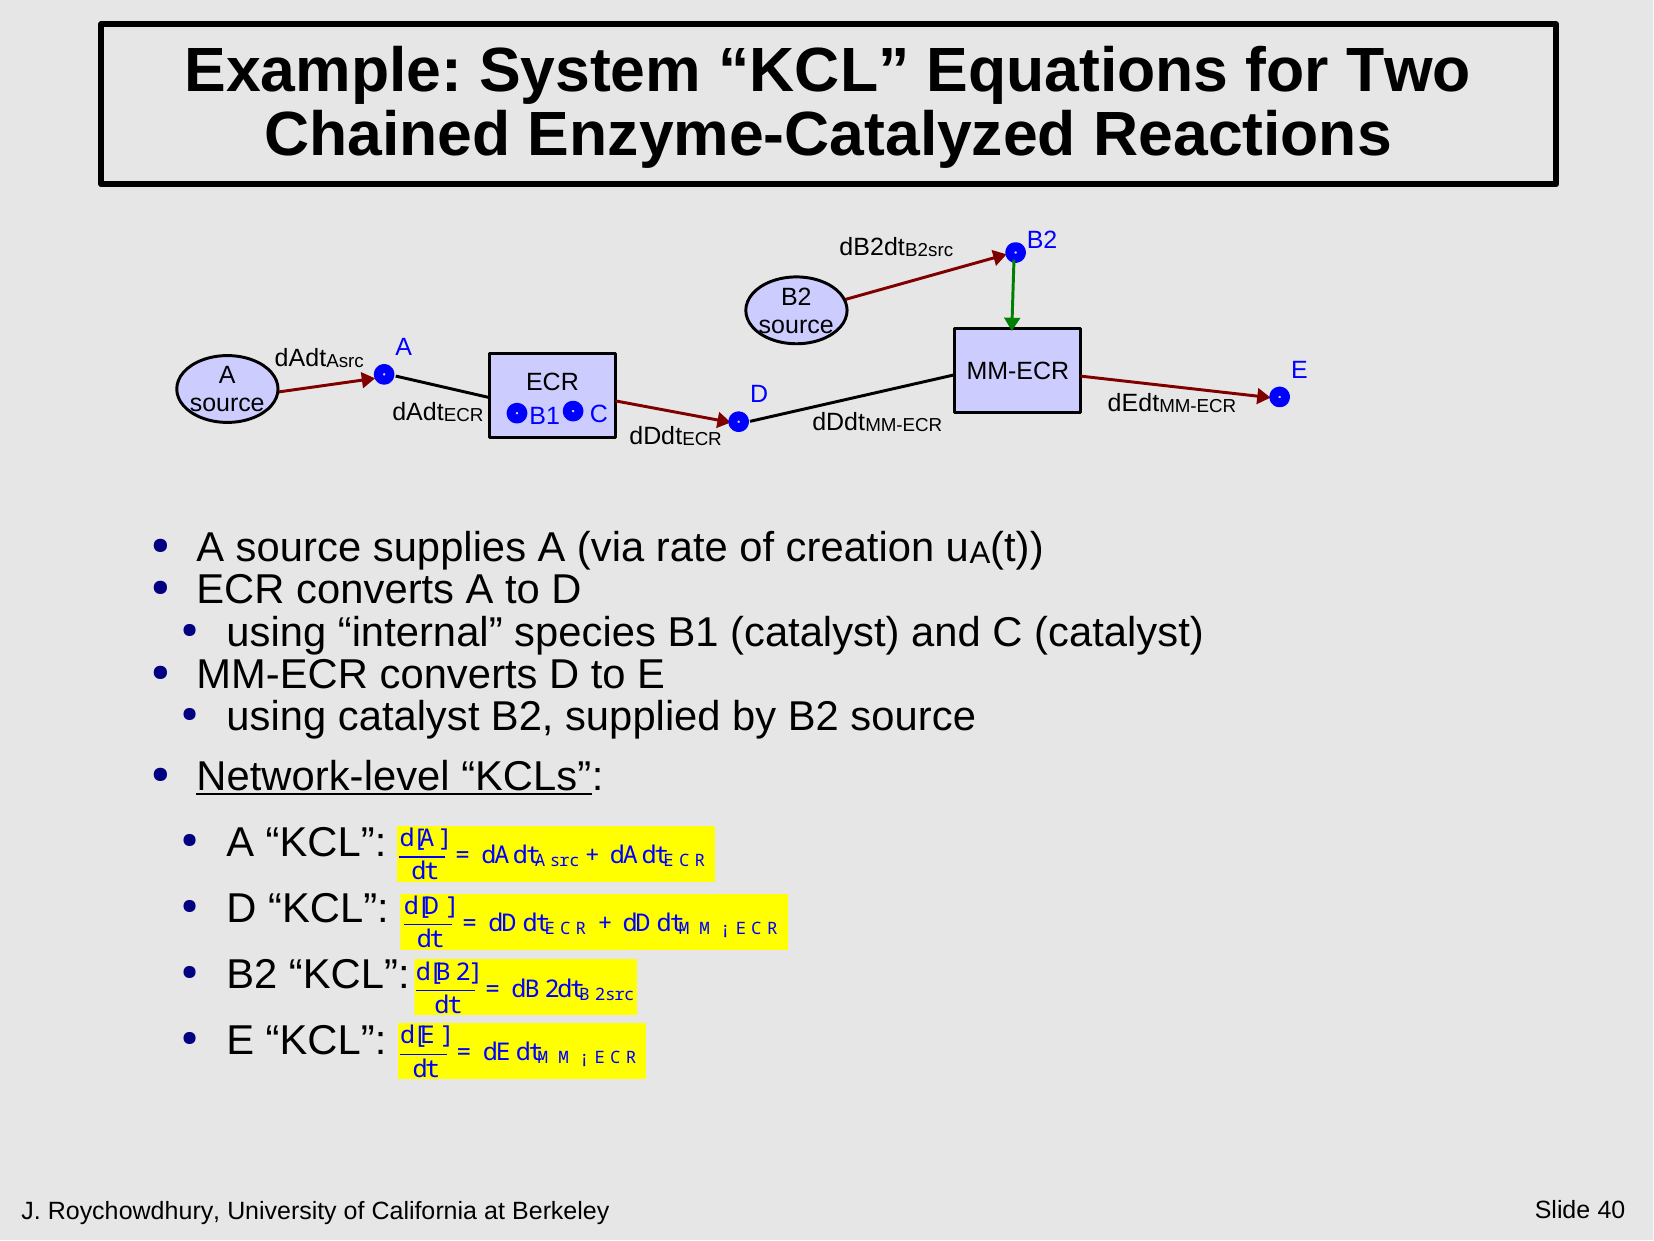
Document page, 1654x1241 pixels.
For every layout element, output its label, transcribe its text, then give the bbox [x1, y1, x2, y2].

text_box A [395, 332, 413, 361]
text_box [567, 405, 580, 417]
text_box B2 source [745, 276, 848, 344]
text_box C [589, 399, 608, 428]
title Example: System “KCL” Equations for Two Chained Enzyme-Catalyzed Reactions [101, 24, 1557, 185]
text_box D [750, 380, 769, 409]
picture [398, 1022, 646, 1079]
text_box [1273, 391, 1286, 403]
text_box A source [176, 355, 279, 423]
text_box B2 [1026, 226, 1058, 255]
text_box dAdtECR [392, 397, 484, 431]
text_box [511, 407, 523, 420]
text_box dAdtAsrc [274, 343, 365, 377]
text_box dEdtMM-ECR [1107, 389, 1237, 423]
text_box [732, 415, 745, 428]
text_box E [1291, 355, 1308, 384]
text_box MM-ECR [954, 328, 1081, 413]
text_box ECR [489, 353, 616, 438]
text_box dDdtMM-ECR [812, 407, 943, 441]
text_box B1 [529, 401, 561, 437]
text_box [378, 368, 391, 381]
text_box dDdtECR [629, 421, 722, 455]
text_box [1009, 246, 1022, 259]
list A source supplies A (via rate of creation uA(t)) ECR converts A to D using “internal” species B1 (catalyst) and C (catalyst) MM-ECR converts D to E using catalyst B2, supplied by B2 source Network-level “KCLs”: A “KCL”: D “KCL”: B2 “KCL”: E “KCL”: [121, 527, 1569, 1076]
text_box dB2dtB2src [839, 232, 954, 266]
picture [400, 893, 789, 950]
picture [414, 959, 638, 1016]
picture [397, 825, 715, 882]
